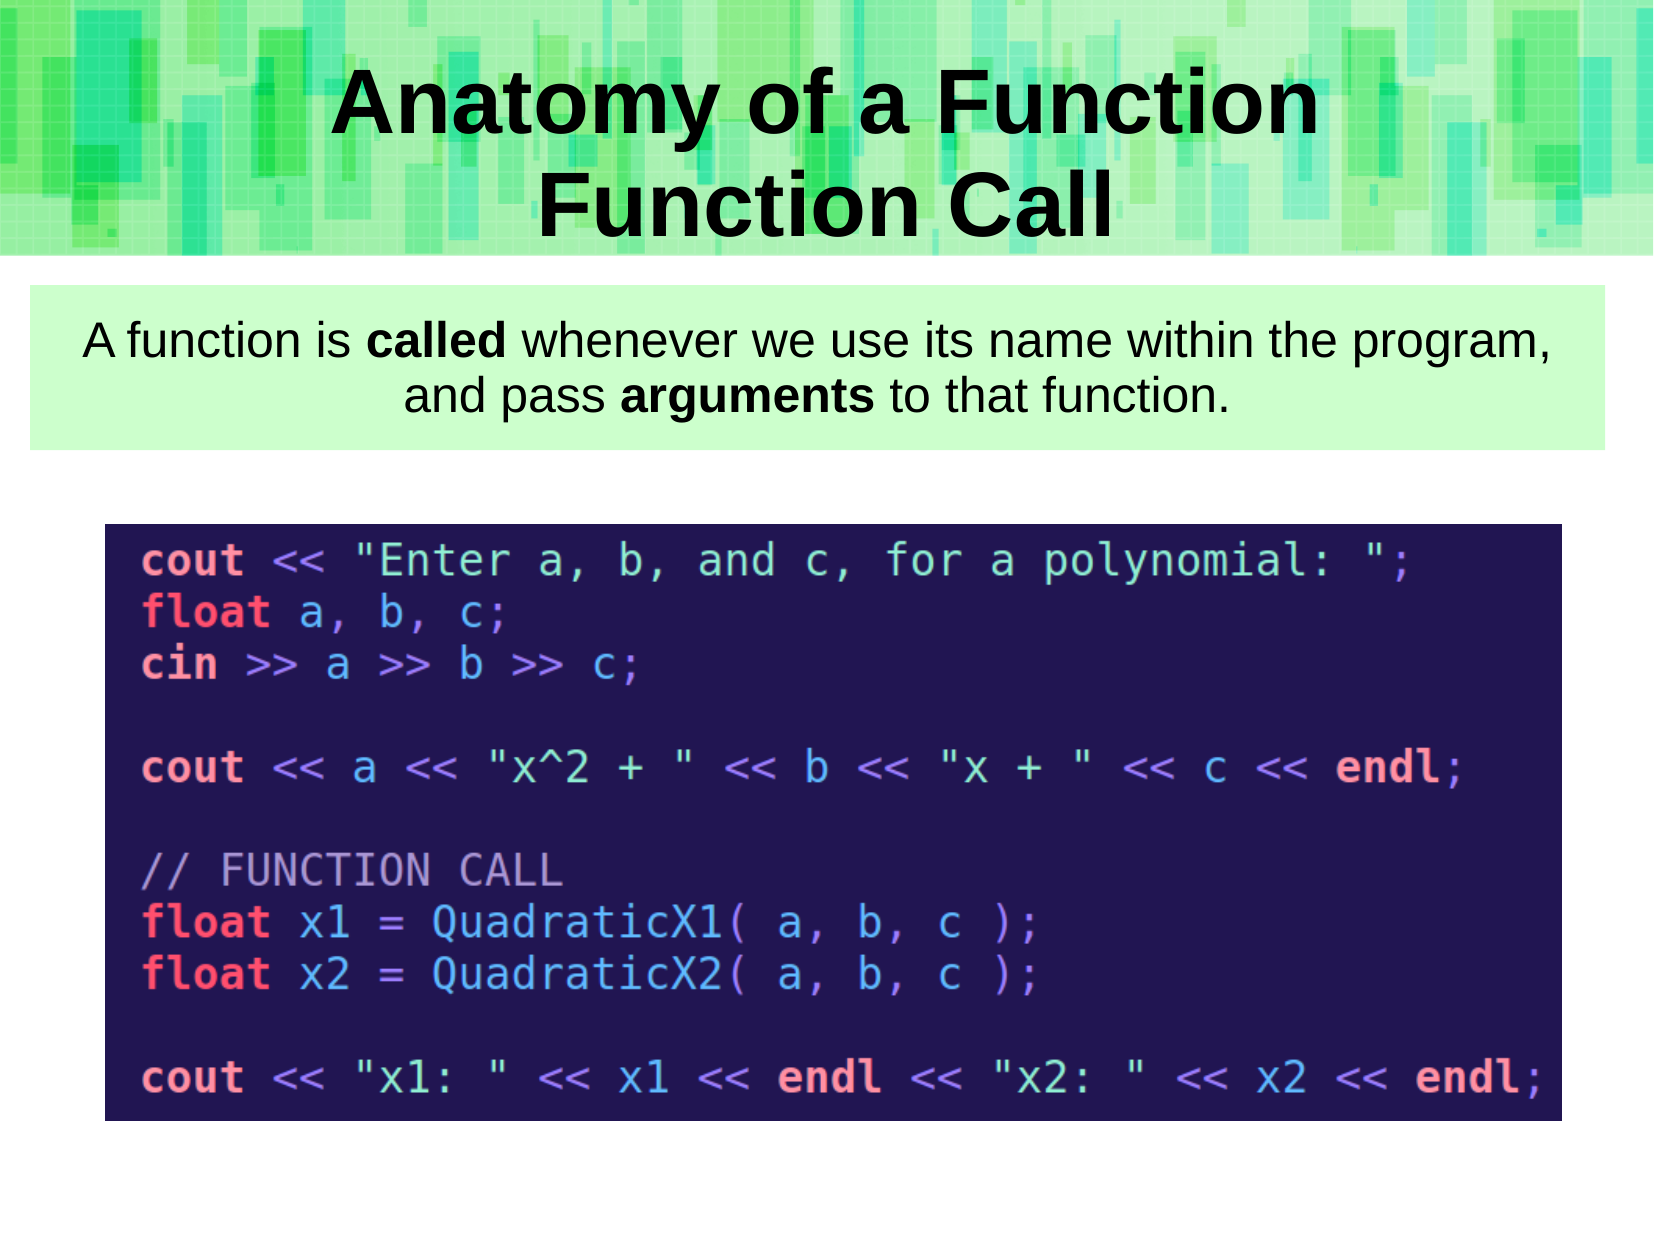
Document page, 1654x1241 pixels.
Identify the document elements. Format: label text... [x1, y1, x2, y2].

picture [0, 0, 1654, 1241]
title Anatomy of a Function Function Call [82, 49, 1571, 257]
text_box A function is called whenever we use its name within the program, and pass arguments to that function. [30, 285, 1606, 451]
